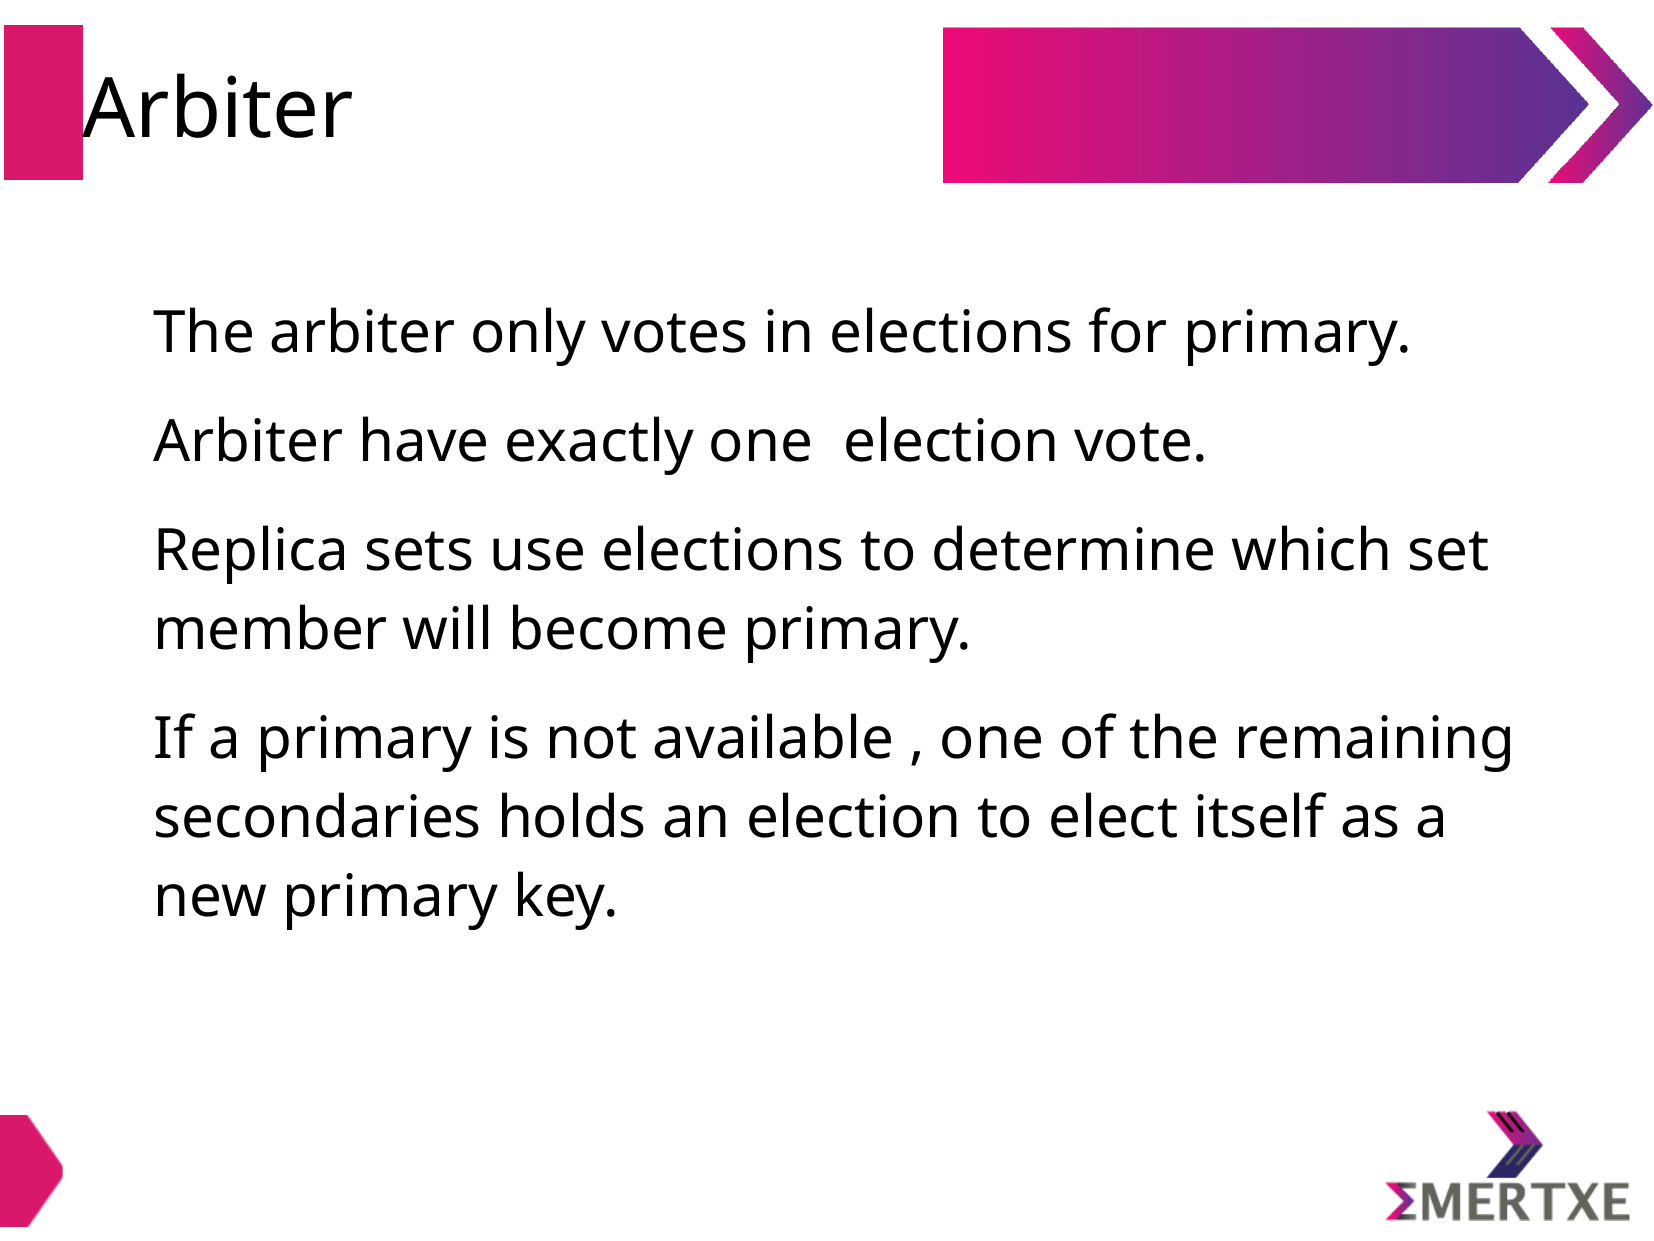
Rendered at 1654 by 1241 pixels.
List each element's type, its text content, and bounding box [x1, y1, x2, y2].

title Arbiter [82, 2, 1571, 210]
picture [1571, 27, 1653, 183]
list The arbiter only votes in elections for primary. Arbiter have exactly one election vote. Replica sets use elections to determine which set member will become primary. If a primary is not available , one of the remaining secondaries holds an election to elect itself as a new primary key. [82, 290, 1571, 1010]
picture [1385, 1107, 1631, 1221]
